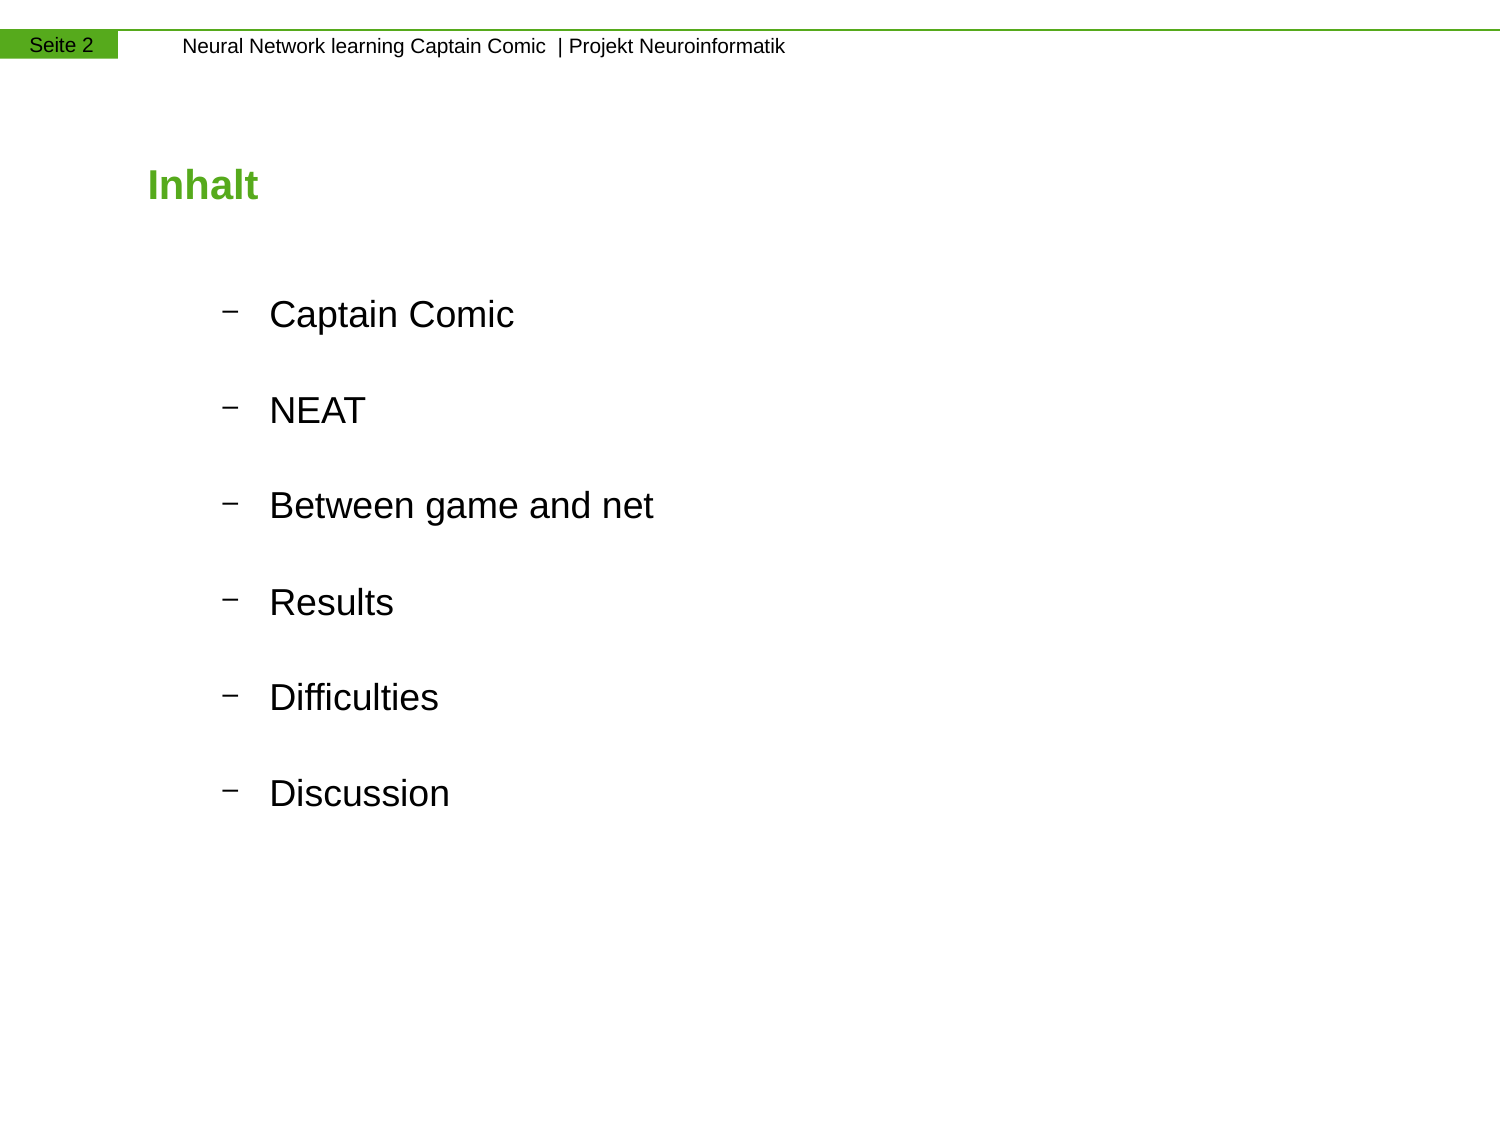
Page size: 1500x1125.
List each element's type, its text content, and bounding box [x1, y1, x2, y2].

title Inhalt [132, 149, 1413, 258]
list Captain Comic NEAT Between game and net Results Difficulties Discussion [132, 287, 1371, 888]
